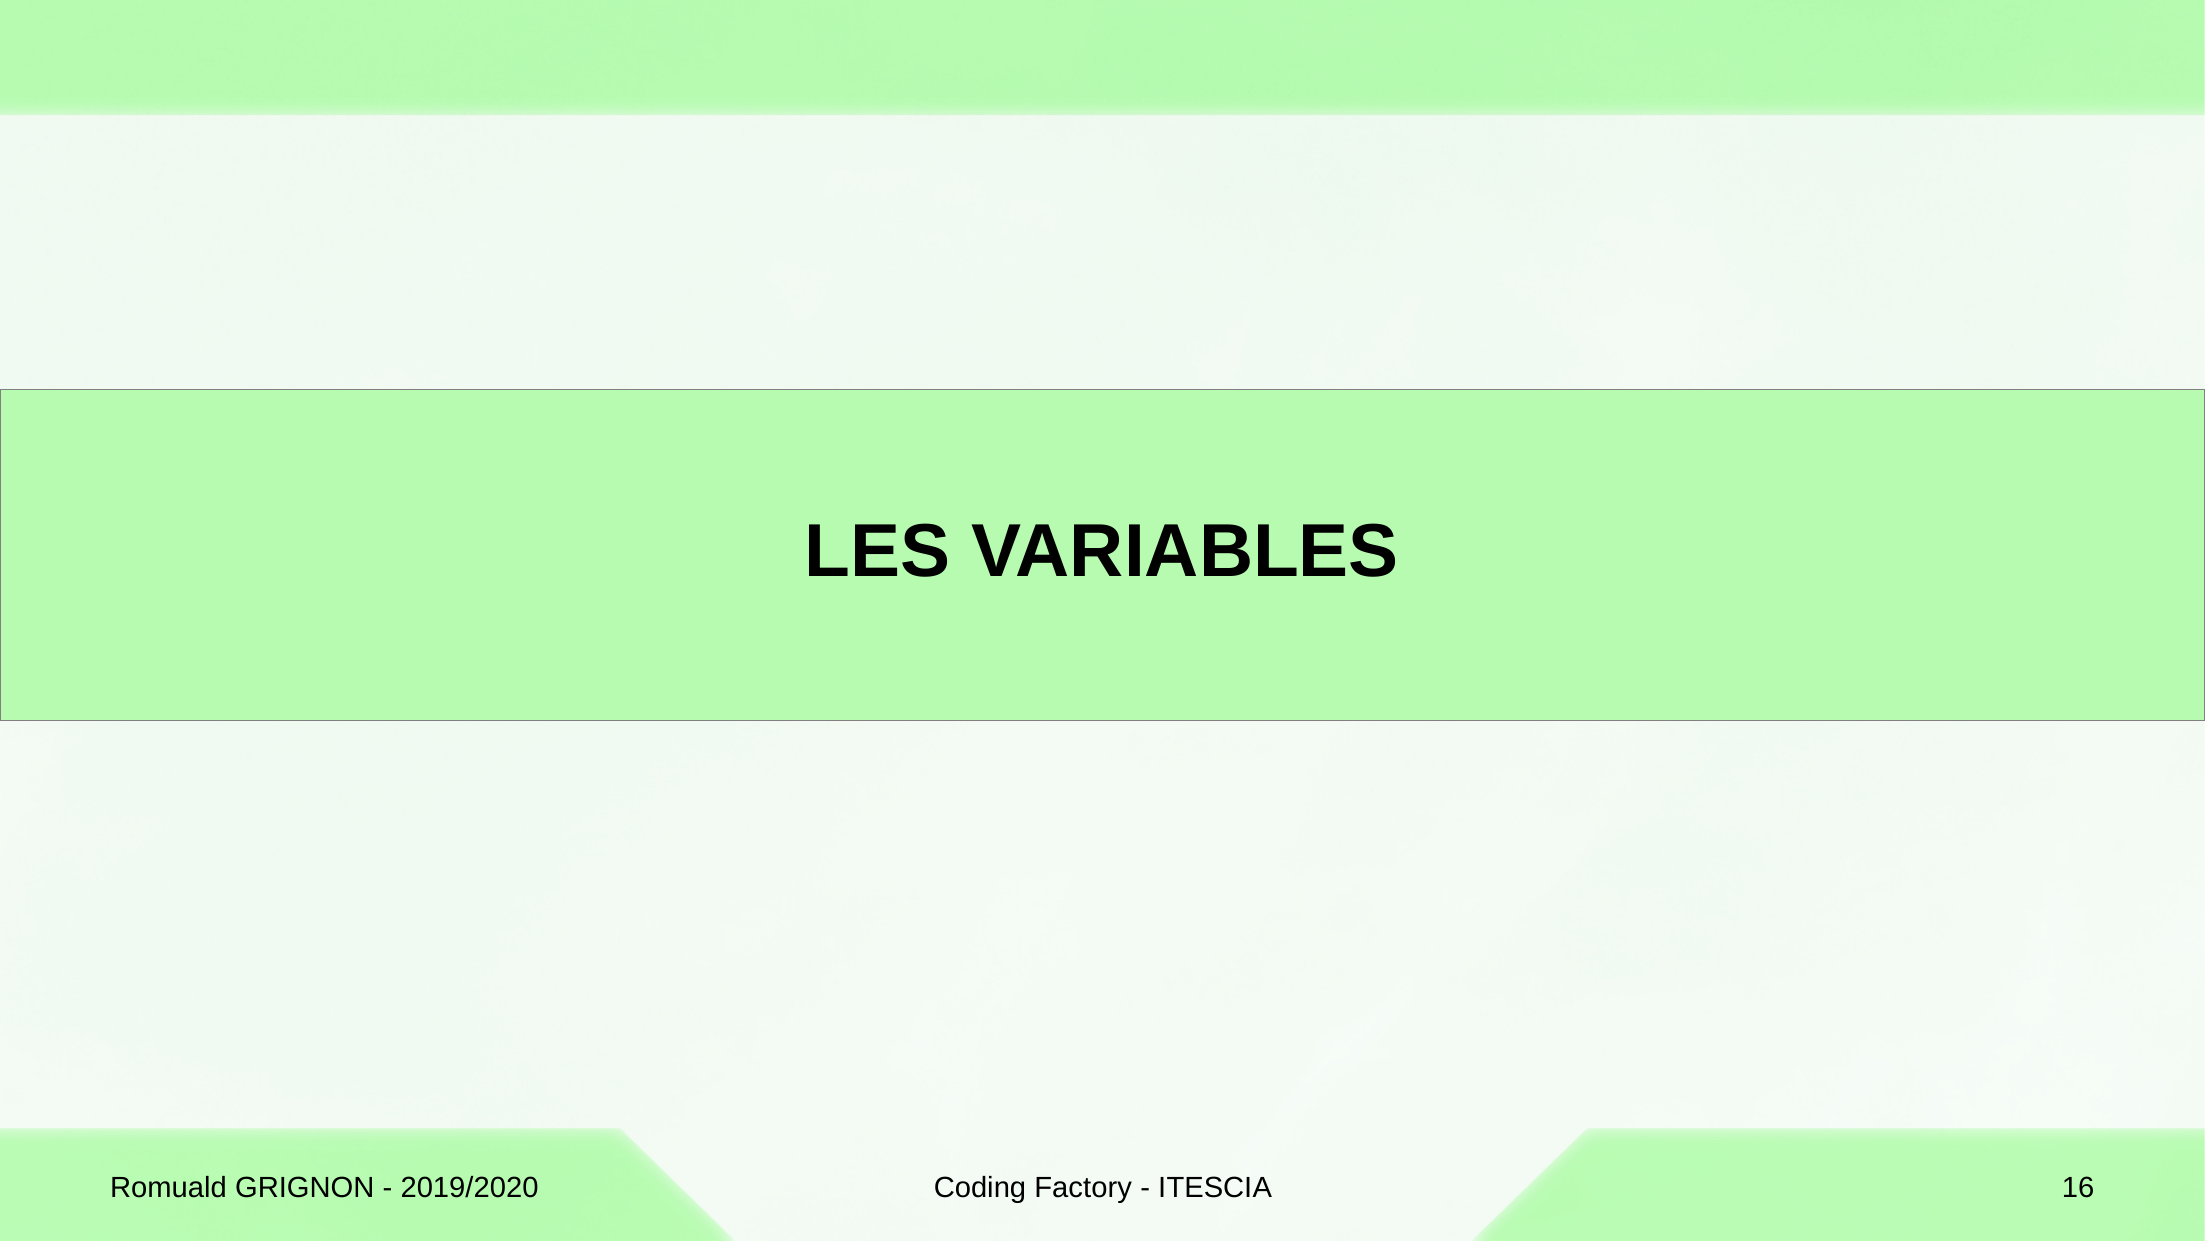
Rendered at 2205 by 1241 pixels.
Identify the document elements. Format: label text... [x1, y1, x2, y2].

picture [0, 0, 2205, 389]
subtitle LES VARIABLES [110, 25, 2095, 1085]
text_box [0, 389, 110, 721]
picture [0, 721, 2205, 1241]
text_box [2095, 389, 2205, 721]
